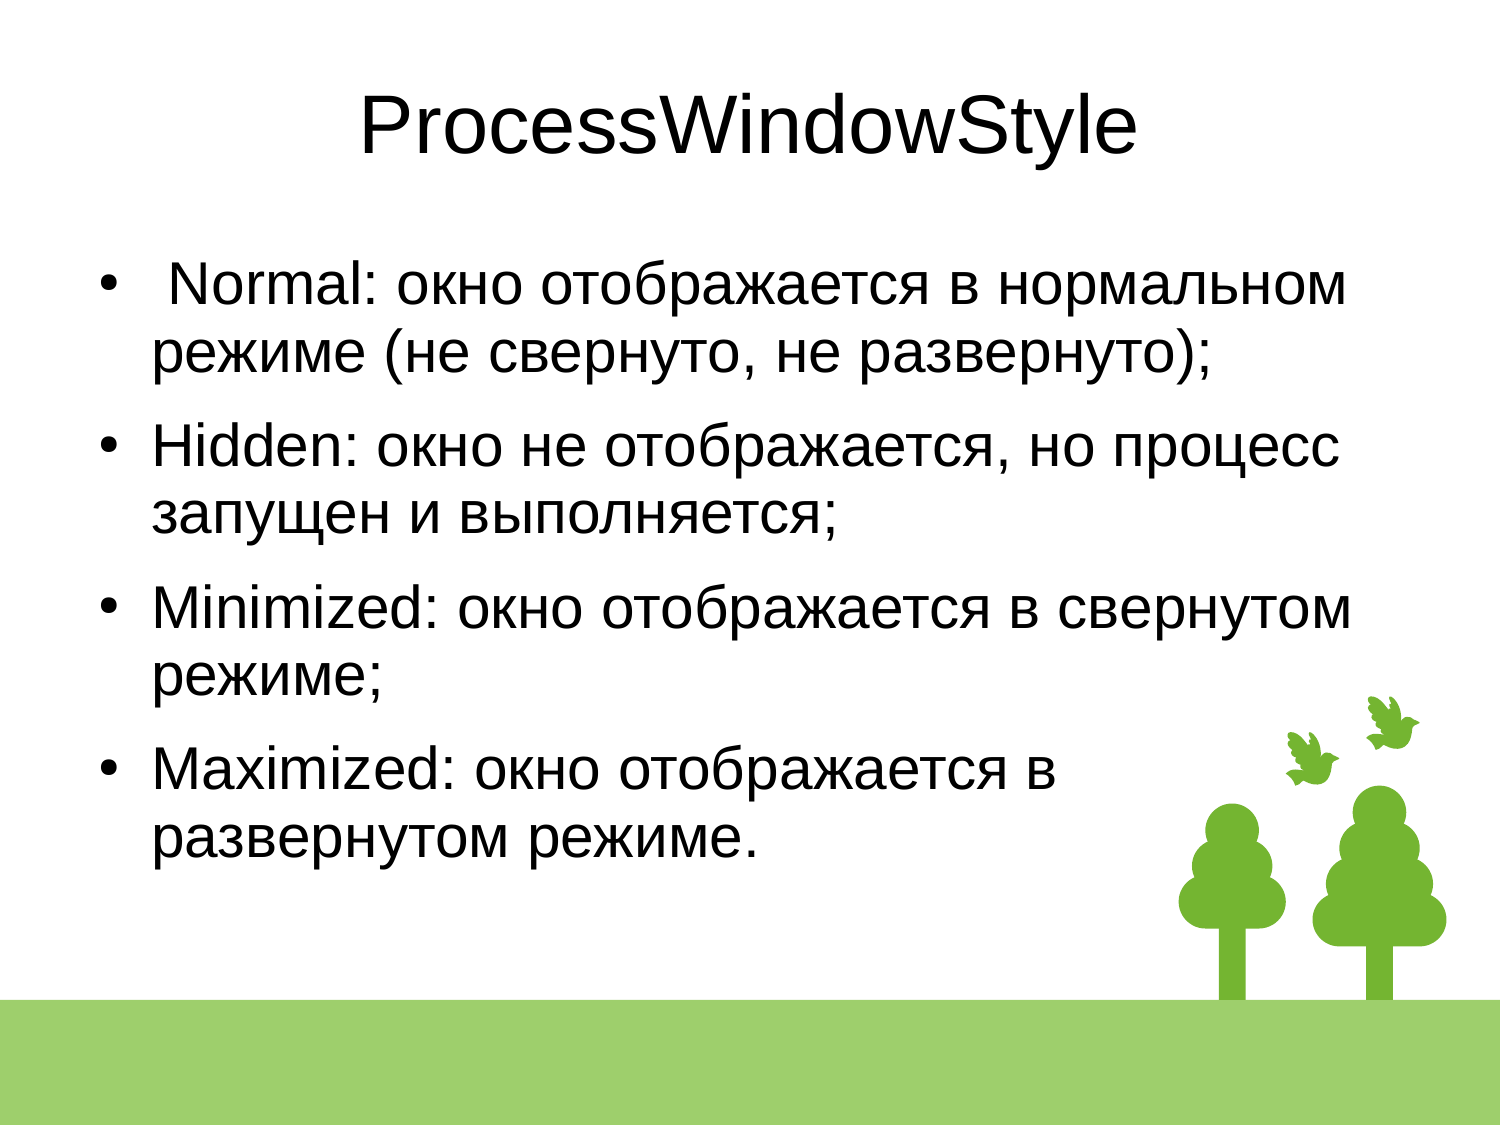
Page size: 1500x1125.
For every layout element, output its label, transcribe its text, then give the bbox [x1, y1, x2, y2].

title ProcessWindowStyle [80, 35, 1420, 215]
list Normal: окно отображается в нормальном режиме (не свернуто, не развернуто); Hidden: окно не отображается, но процесс запущен и выполняется; Minimized: окно отображается в свернутом режиме; Maximized: окно отображается в развернутом режиме. [80, 249, 1420, 893]
